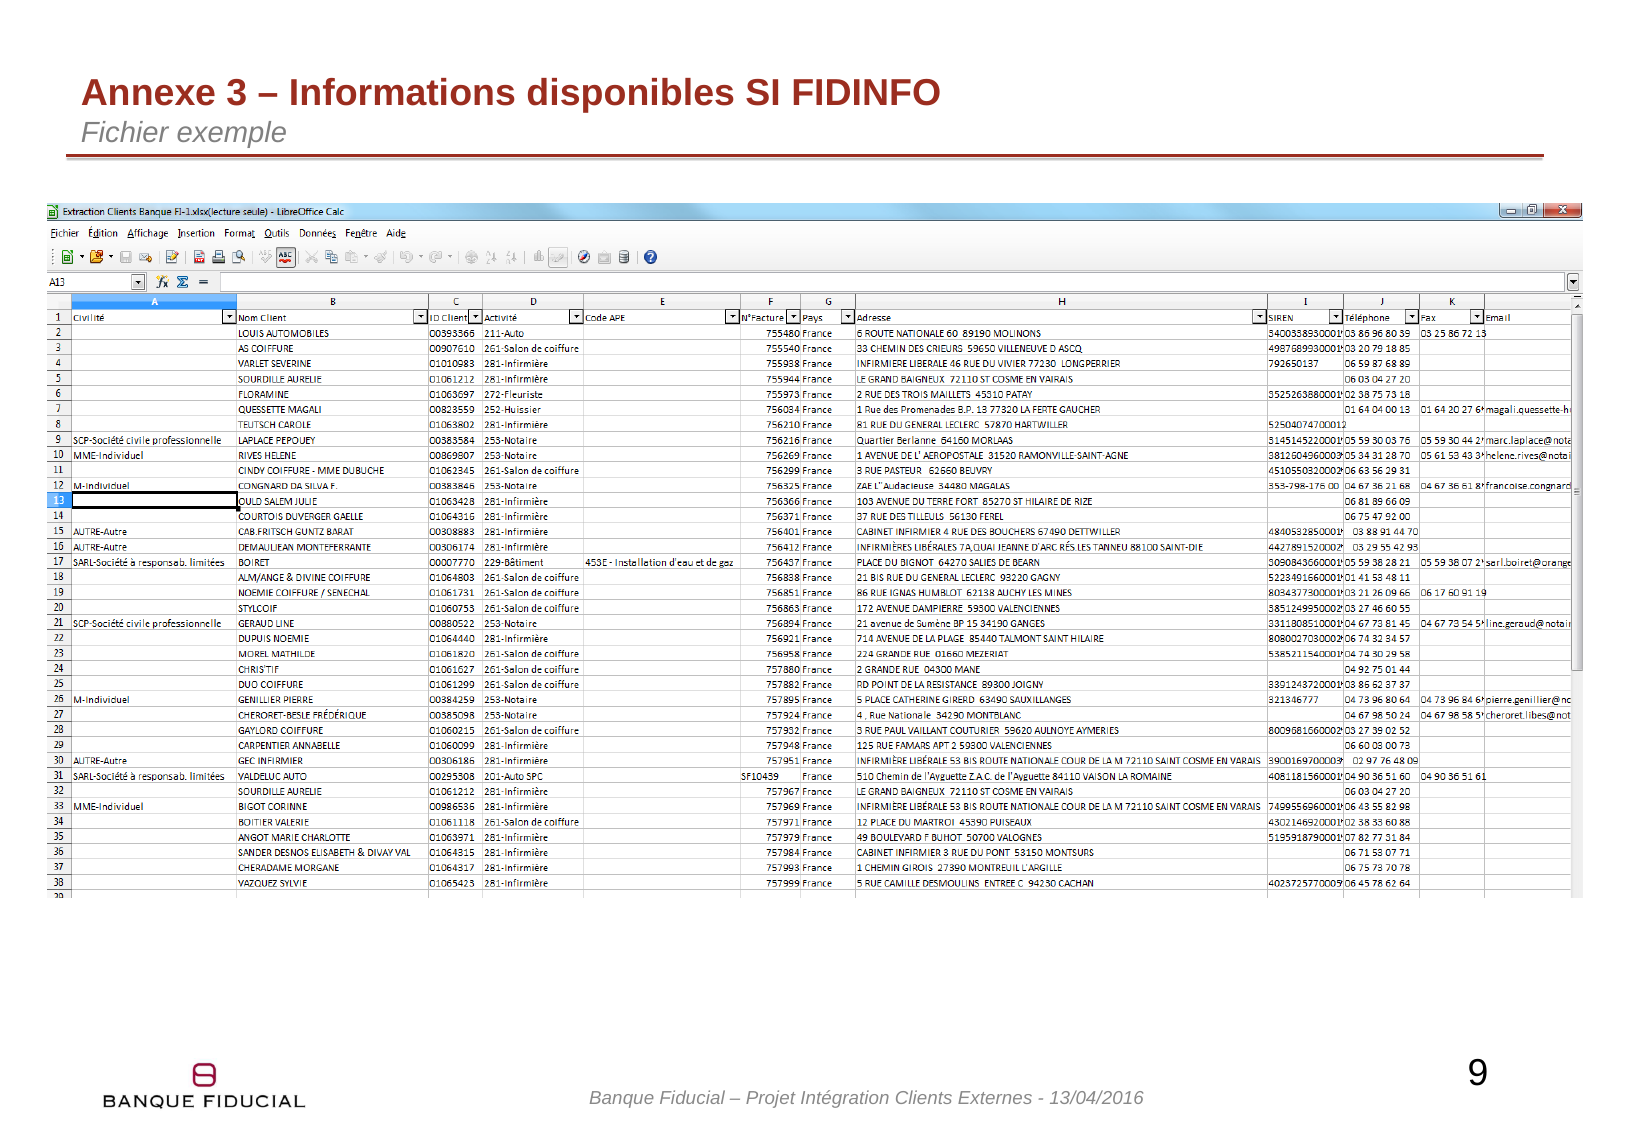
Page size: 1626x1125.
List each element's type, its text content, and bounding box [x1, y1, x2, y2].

picture [101, 1058, 307, 1111]
picture [47, 203, 1583, 898]
title Annexe 3 – Informations disponibles SI FIDINFO Fichier exemple [65, 91, 1544, 156]
